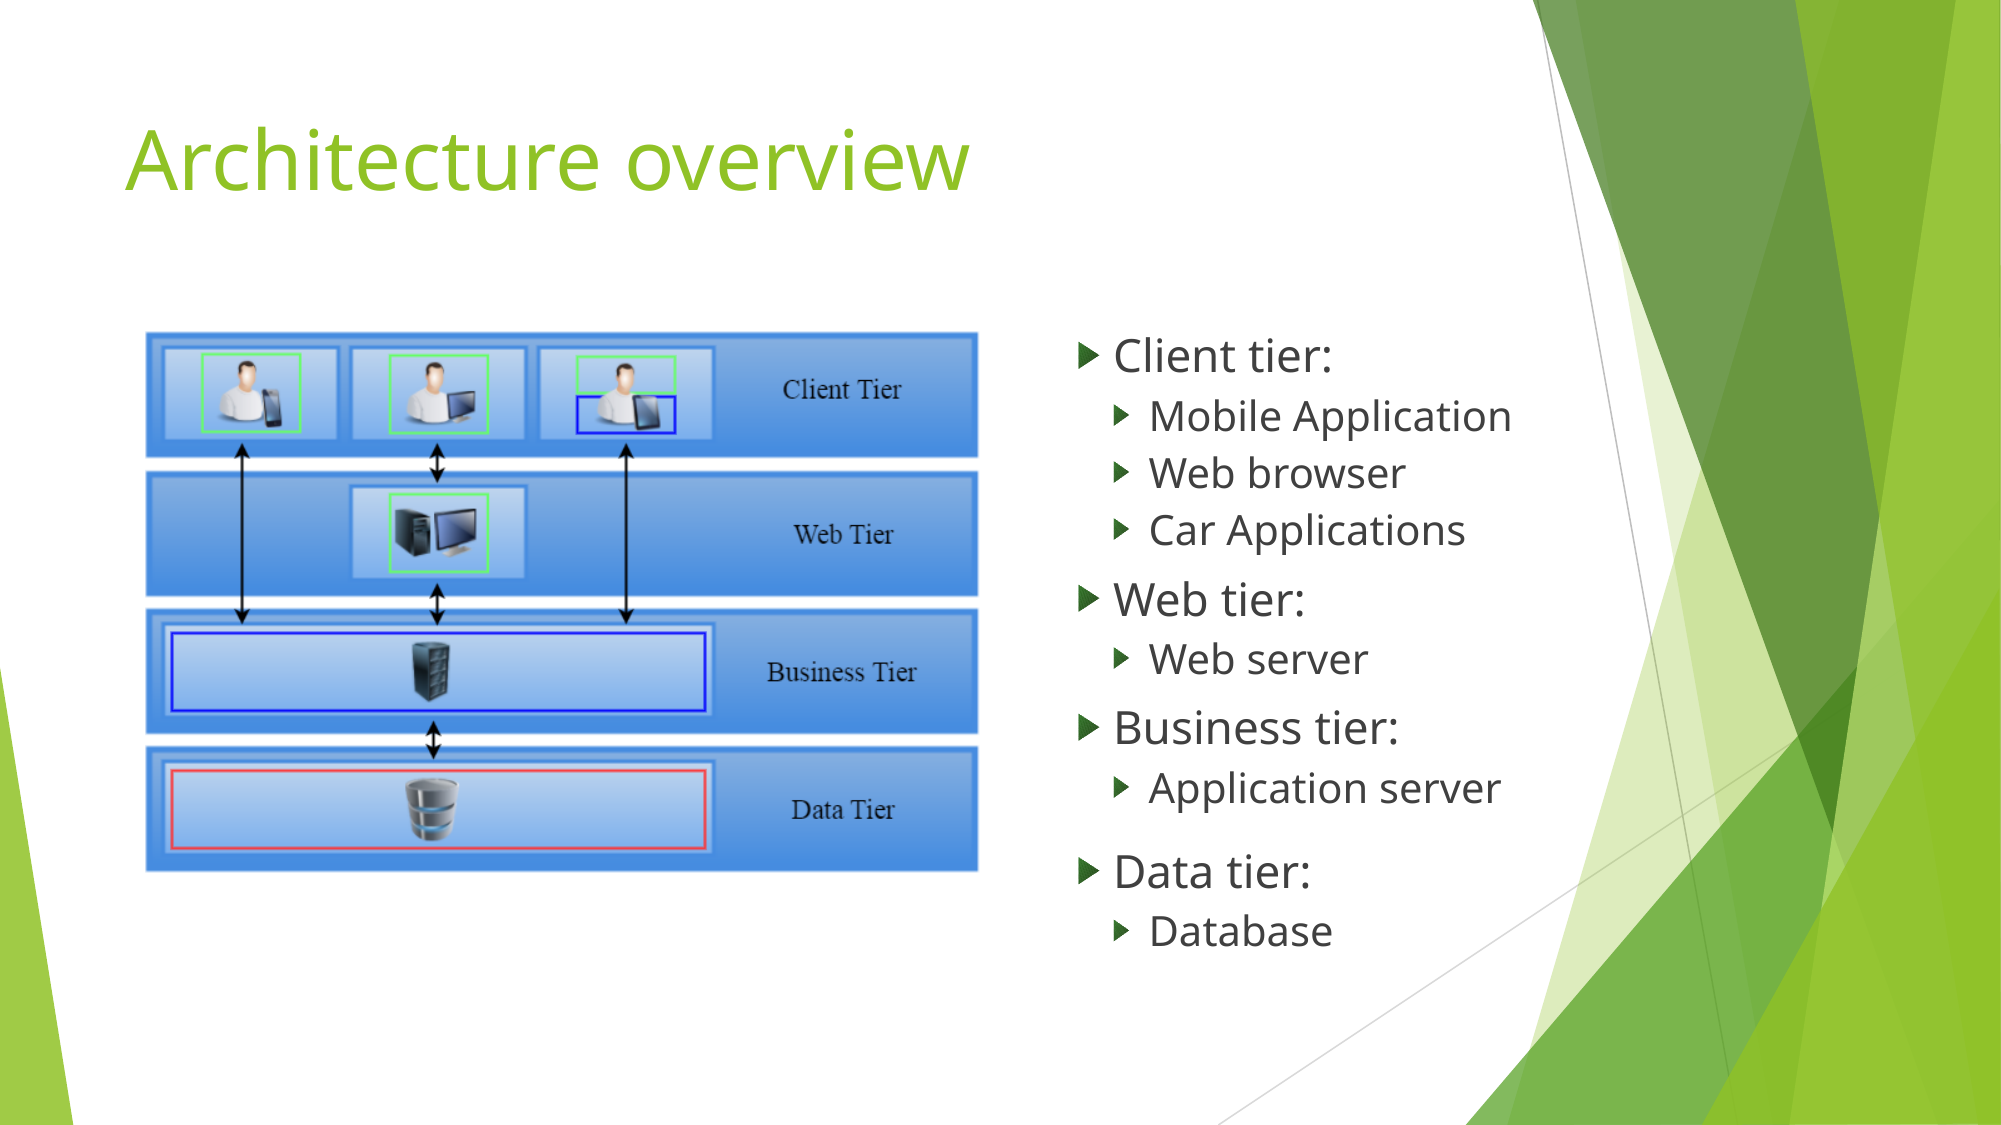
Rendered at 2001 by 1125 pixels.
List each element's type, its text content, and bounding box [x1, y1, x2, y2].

title Architecture overview [111, 99, 1522, 317]
text_box Client tier: Mobile Application Web browser Car Applications Web tier: Web server Business tier: Application server Data tier: Database [1062, 316, 1843, 899]
picture [144, 330, 981, 875]
